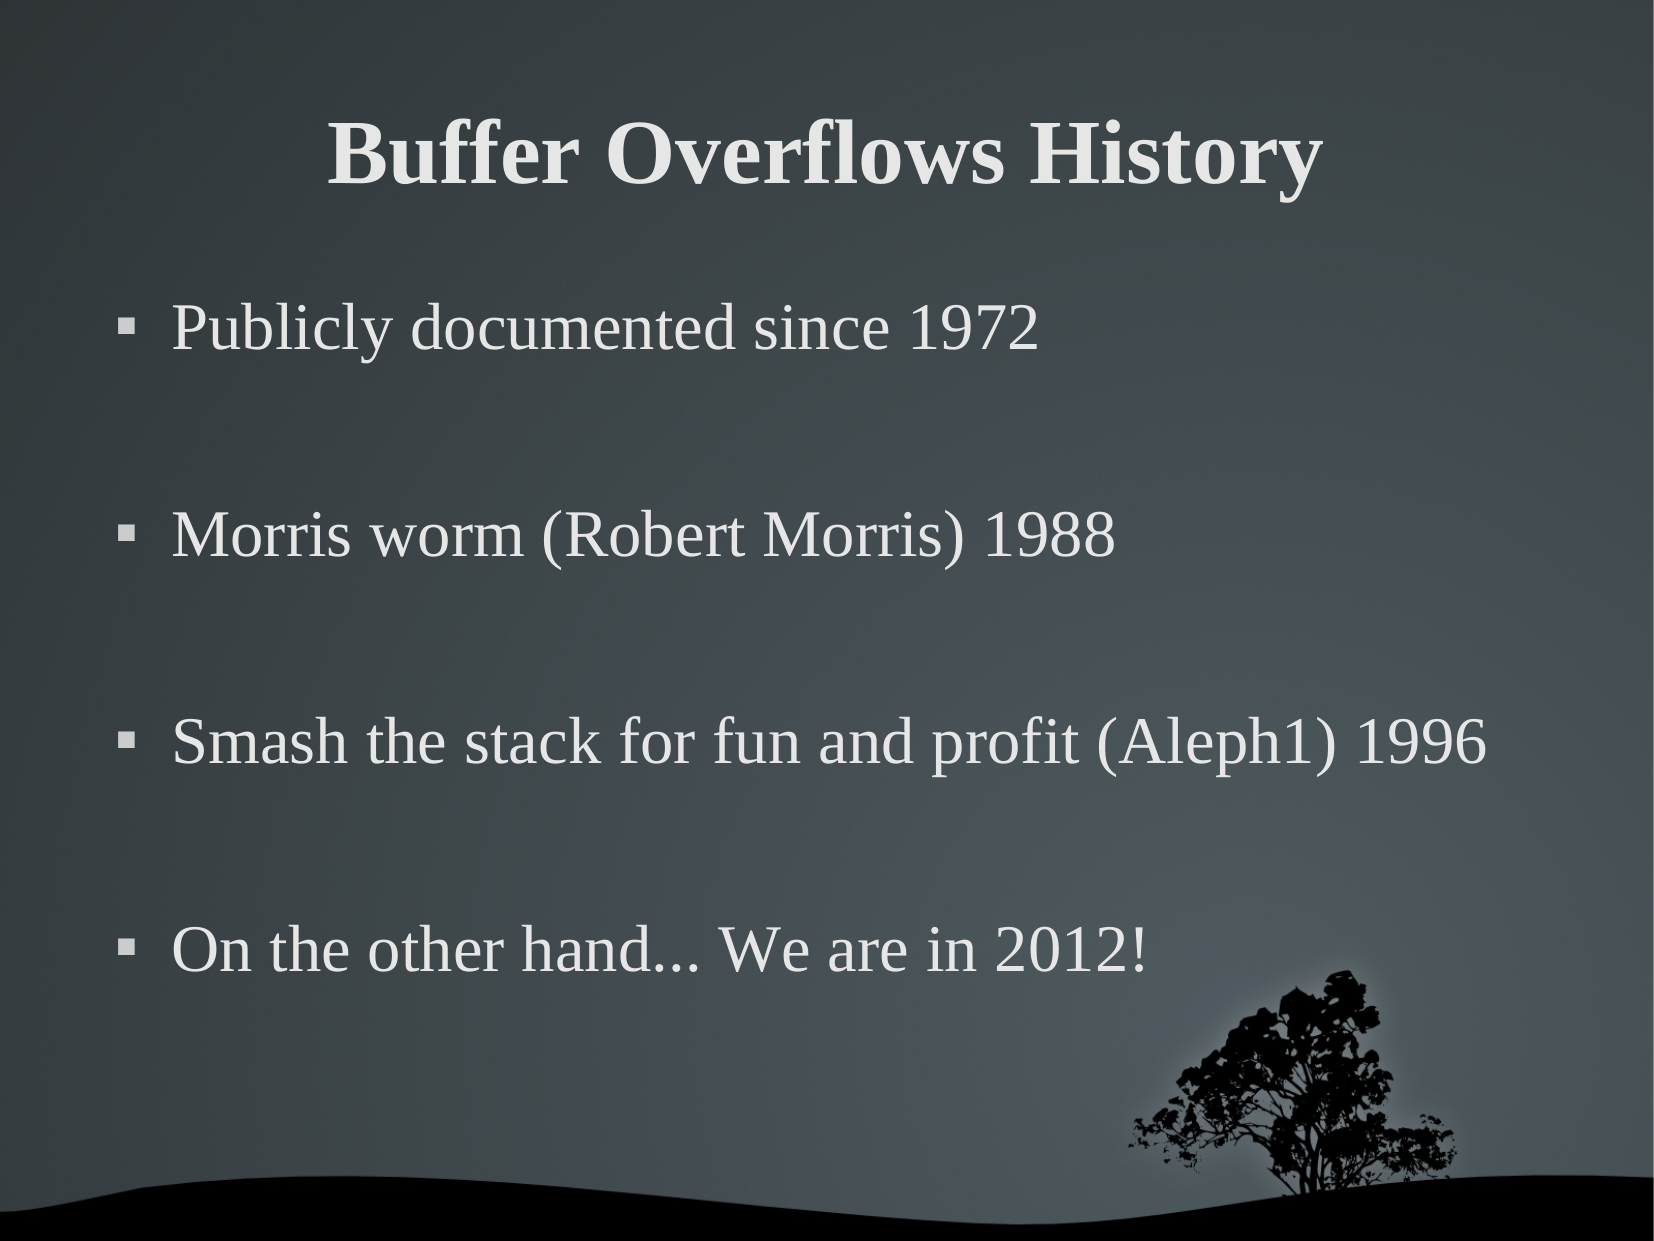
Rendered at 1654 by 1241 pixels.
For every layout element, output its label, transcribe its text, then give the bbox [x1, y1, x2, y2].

picture [0, 0, 1654, 1241]
list Publicly documented since 1972 Morris worm (Robert Morris) 1988 Smash the stack for fun and profit (Aleph1) 1996 On the other hand... We are in 2012! [82, 290, 1571, 1109]
title Buffer Overflows History [82, 49, 1571, 257]
